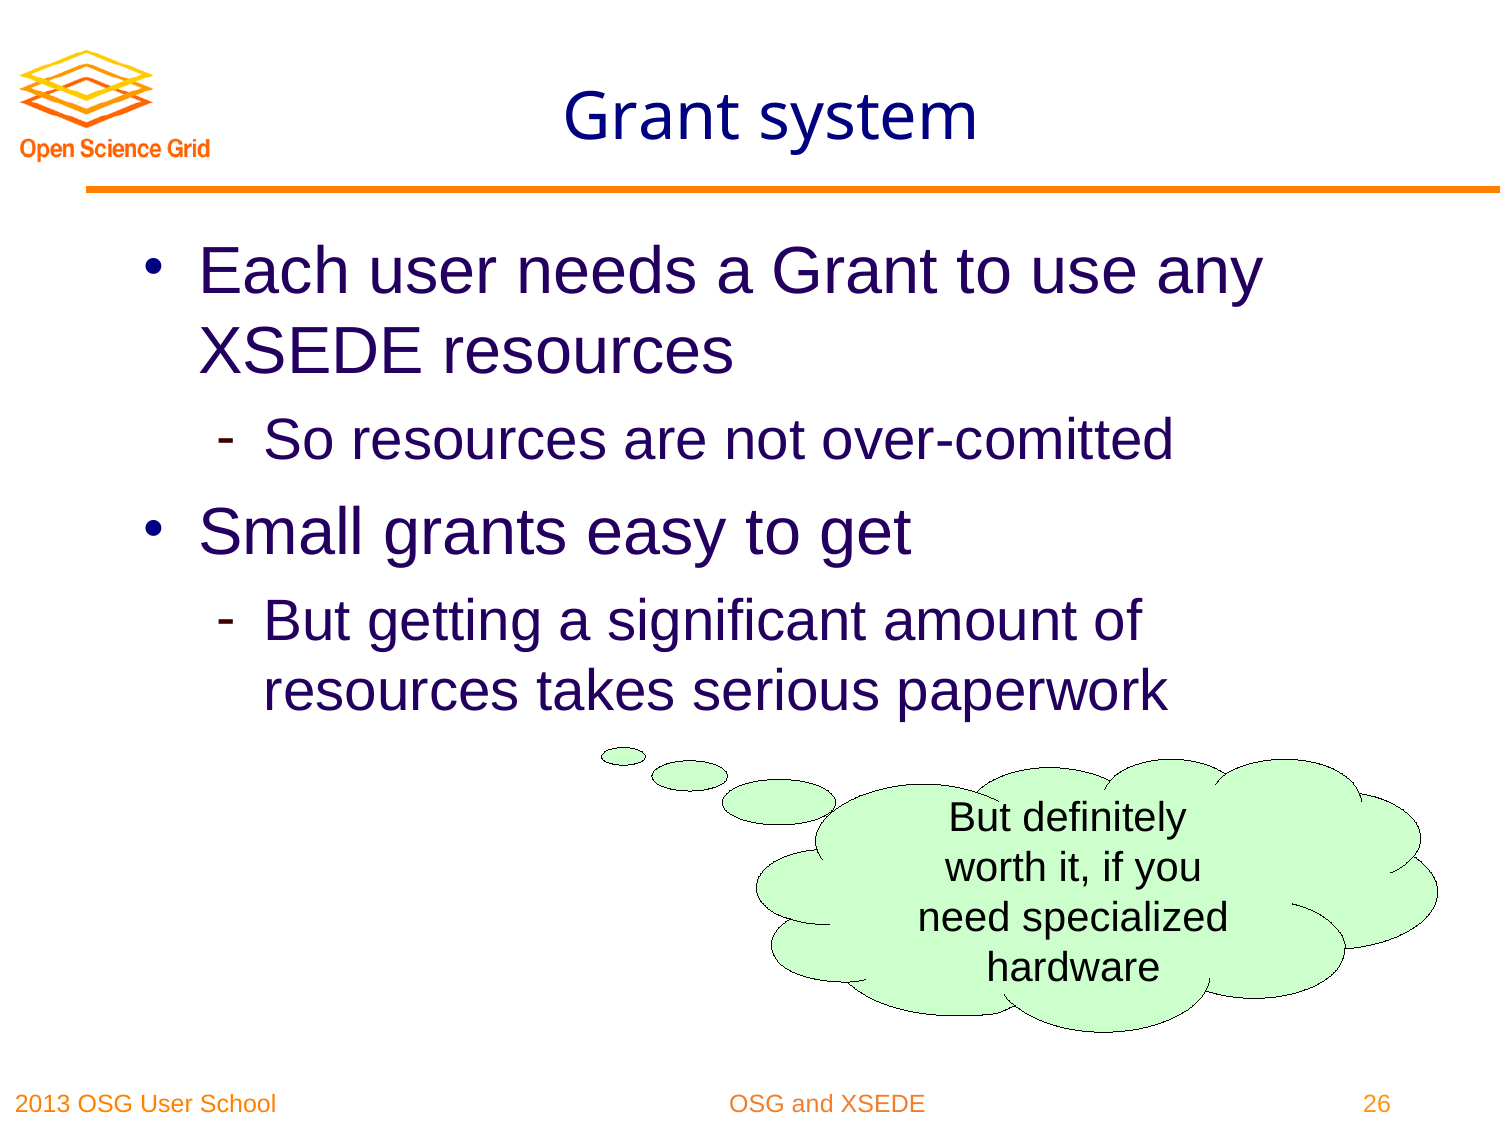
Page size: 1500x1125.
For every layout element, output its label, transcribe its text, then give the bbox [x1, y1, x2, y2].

text_box But definitely worth it, if you need specialized hardware [651, 760, 728, 792]
text_box But definitely worth it, if you need specialized hardware [722, 759, 1438, 1033]
picture [0, 27, 201, 179]
title Grant system [201, 18, 1342, 207]
list Each user needs a Grant to use any XSEDE resources So resources are not over-comitted Small grants easy to get But getting a significant amount of resources takes serious paperwork [127, 218, 1403, 872]
